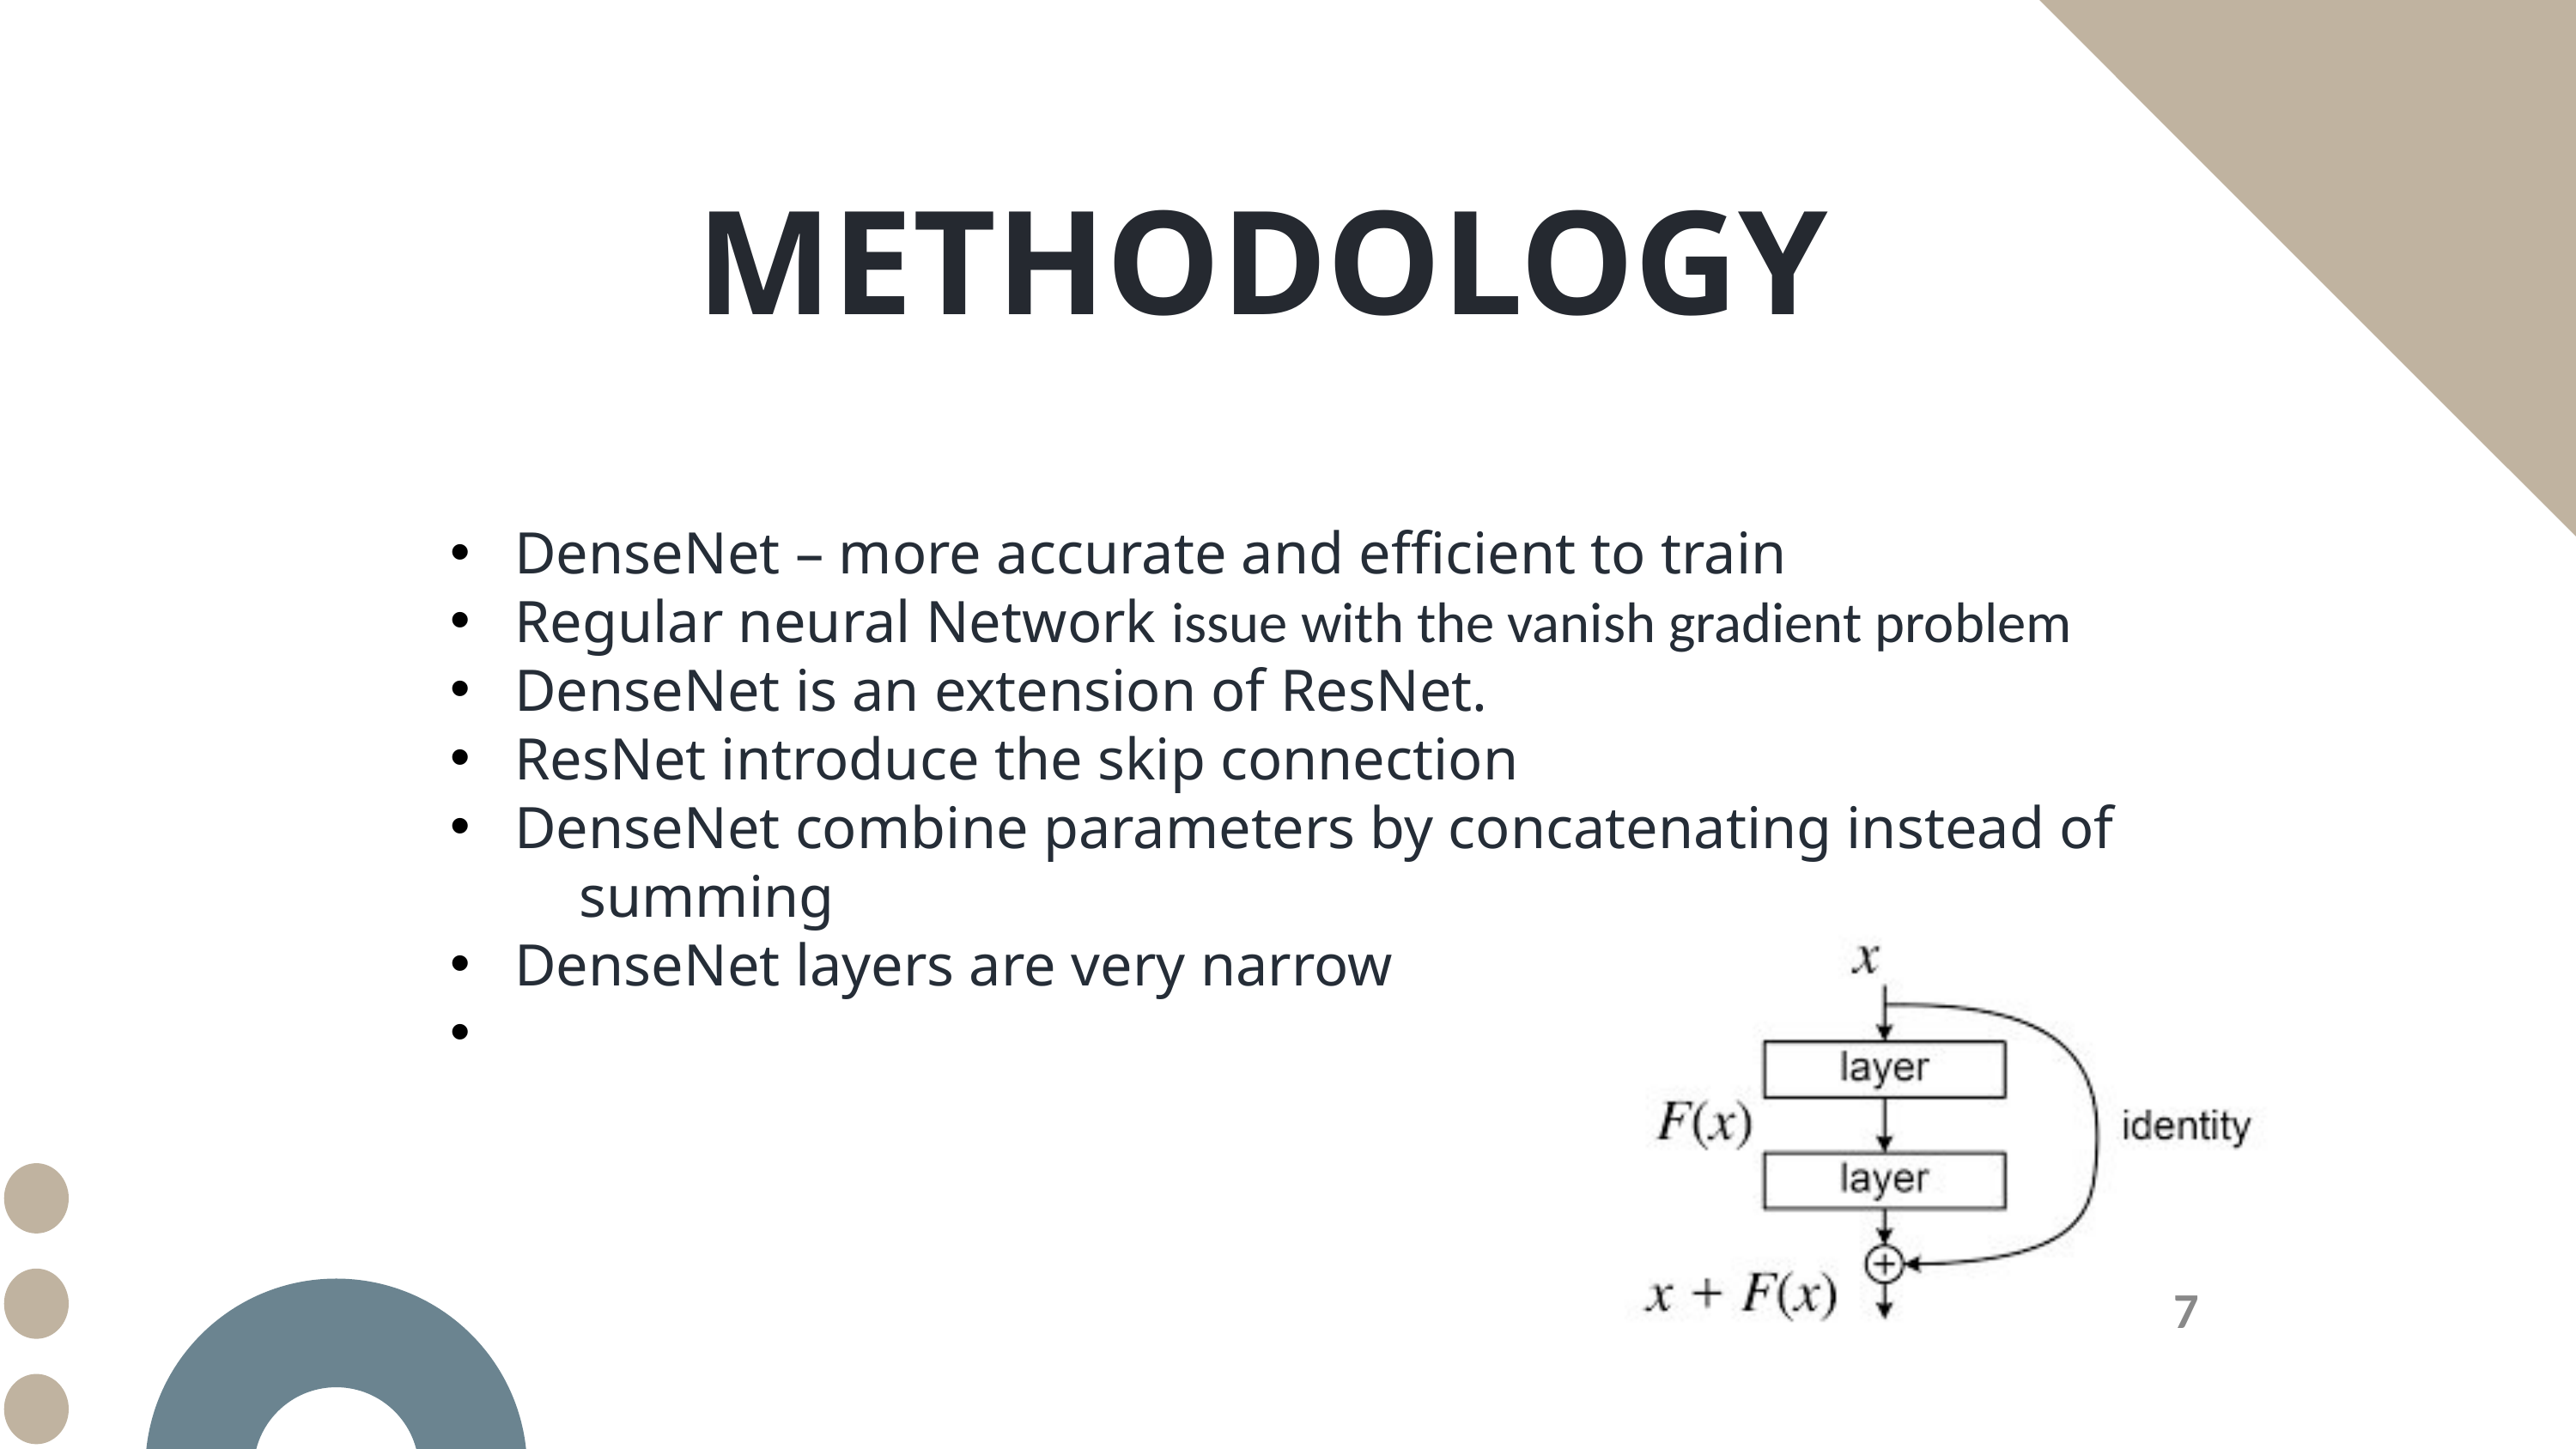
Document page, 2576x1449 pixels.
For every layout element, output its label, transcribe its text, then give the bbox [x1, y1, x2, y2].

text_box [0, 1158, 73, 1449]
text_box METHODOLOGY [527, 227, 1999, 359]
text_box [2021, 0, 2576, 562]
picture [1498, 915, 2312, 1357]
text_box DenseNet – more accurate and efficient to train Regular neural Network issue with the vanish gradient problem DenseNet is an extension of ResNet. ResNet introduce the skip connection DenseNet combine parameters by concatenating instead of summing DenseNet layers are very narrow [450, 516, 2124, 1072]
text_box [144, 1278, 528, 1449]
slide_number 7 [2160, 1271, 2461, 1324]
